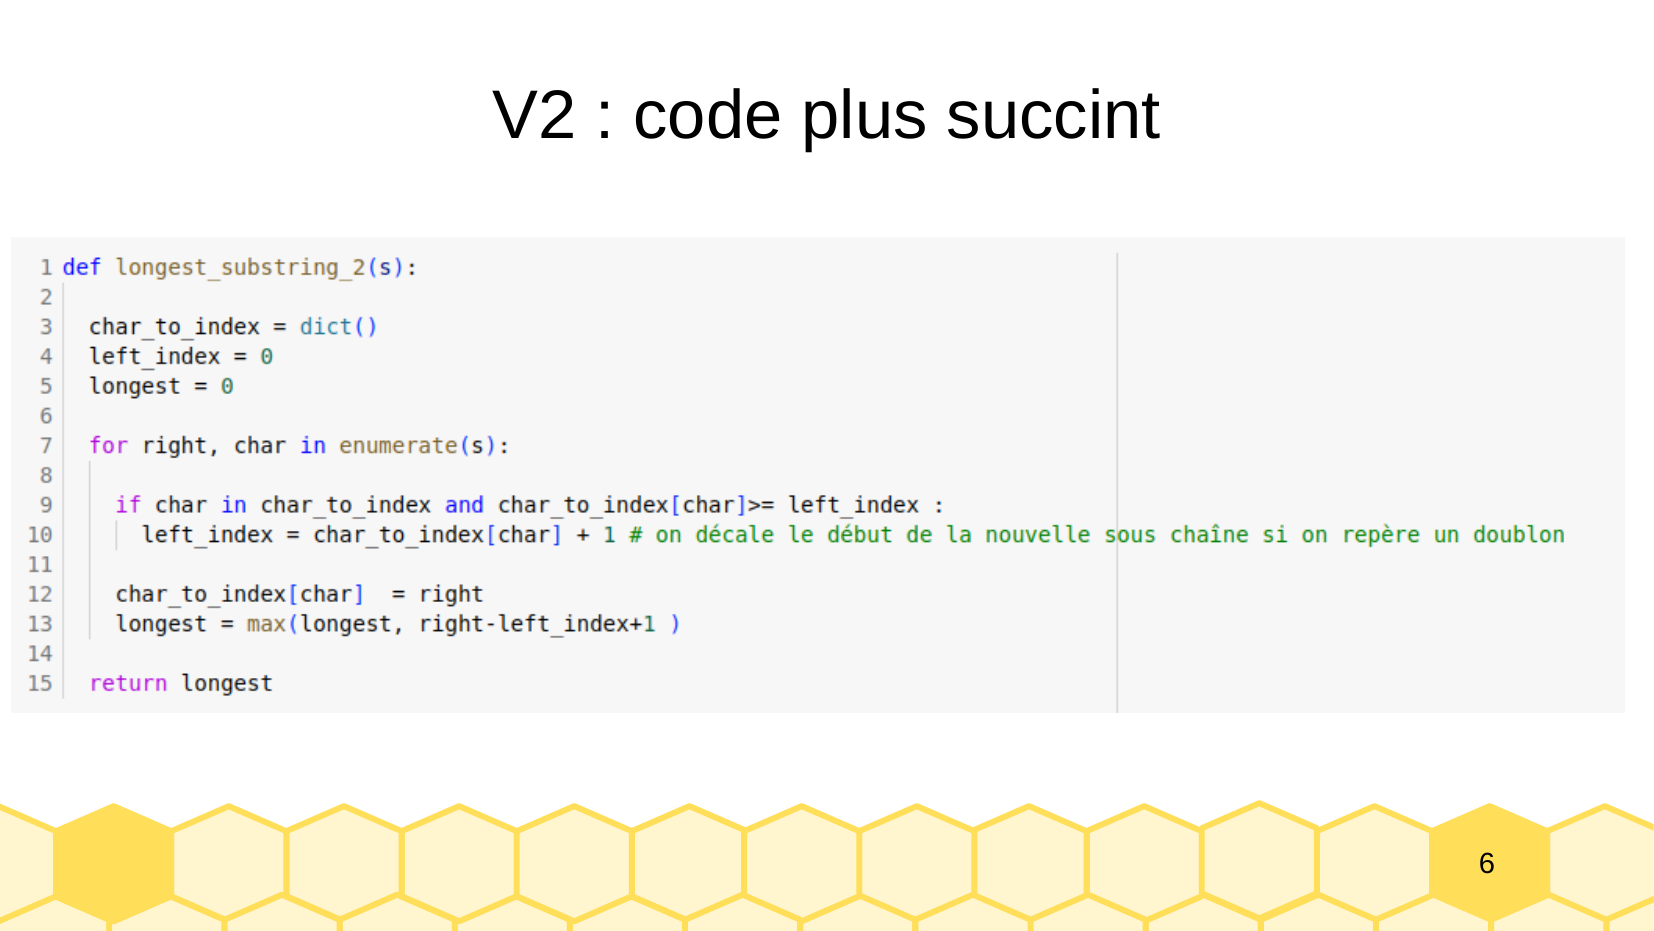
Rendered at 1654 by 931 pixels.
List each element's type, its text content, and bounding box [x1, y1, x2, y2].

title V2 : code plus succint [82, 37, 1571, 193]
picture [11, 236, 1625, 713]
